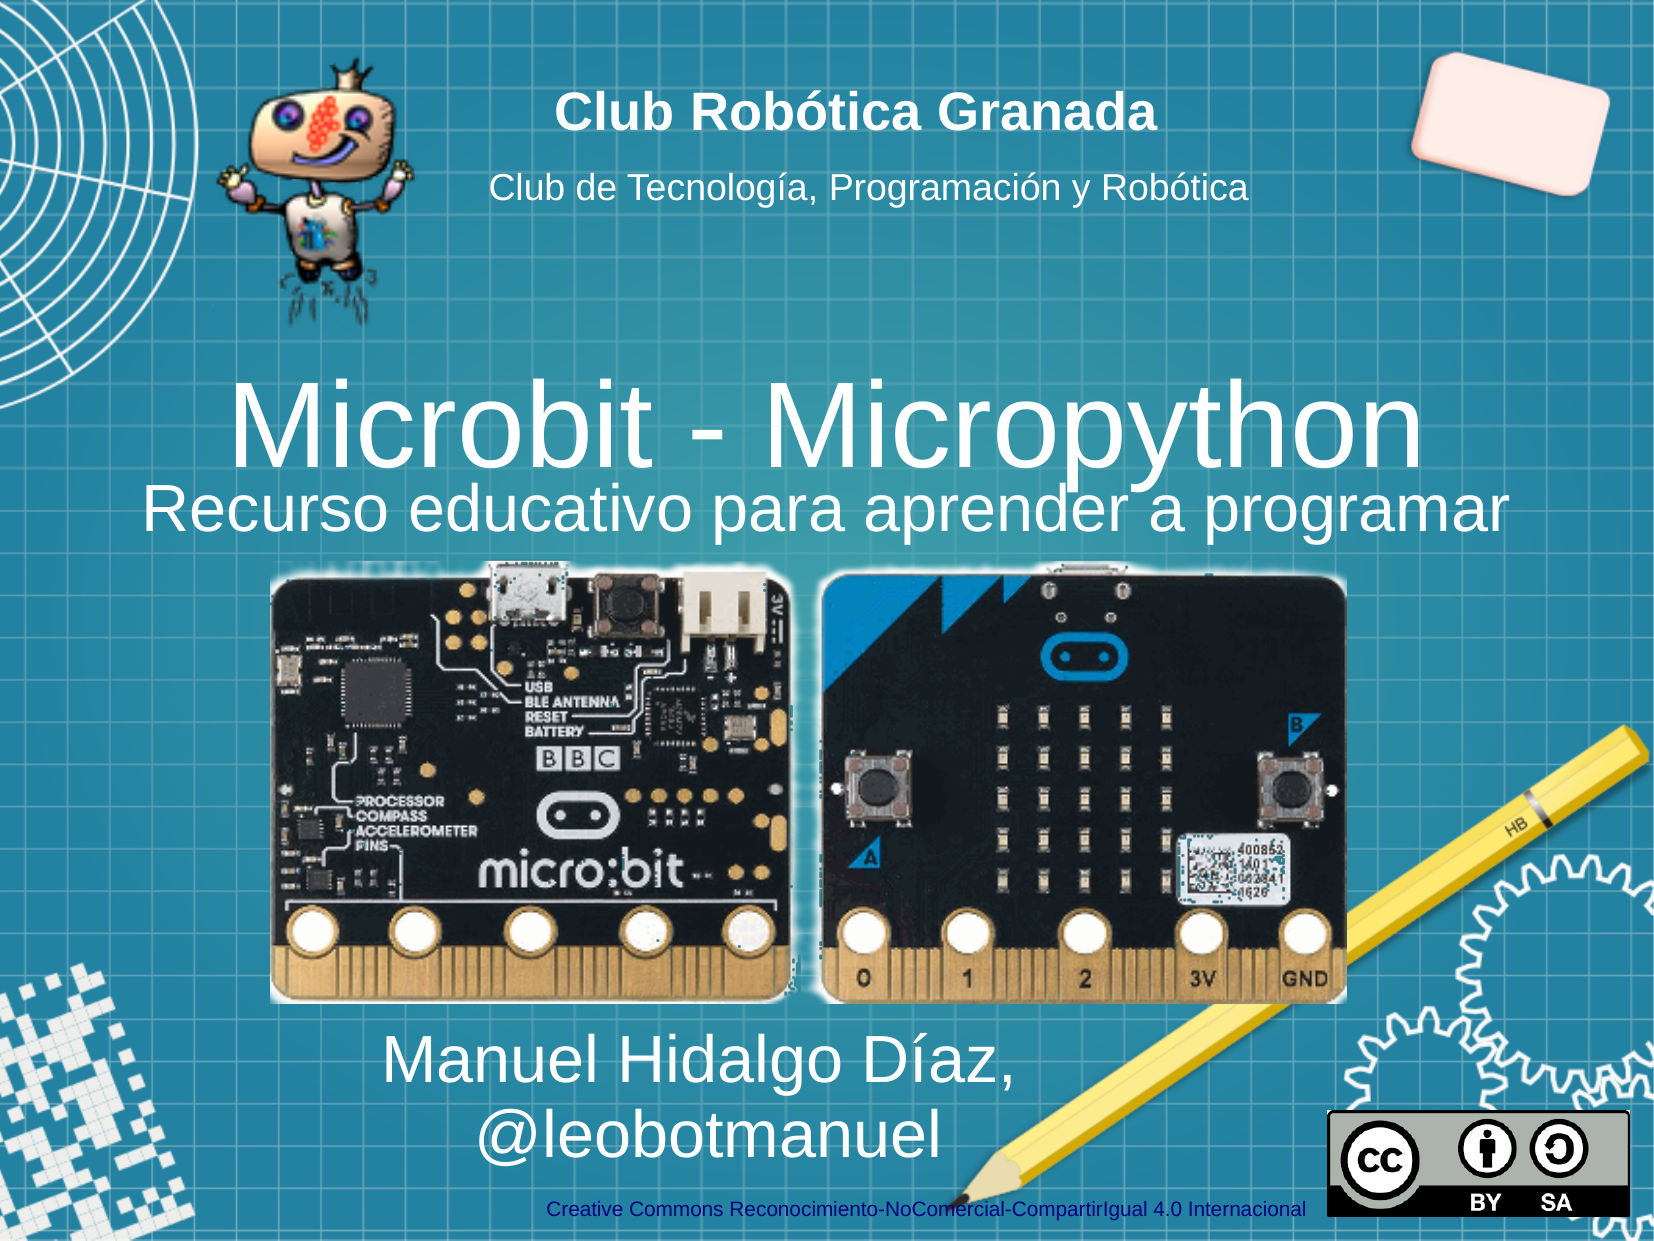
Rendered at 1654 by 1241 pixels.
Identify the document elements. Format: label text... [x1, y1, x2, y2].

text_box Manuel Hidalgo Díaz, @leobotmanuel [0, 1003, 1453, 1191]
text_box Creative Commons Reconocimiento-NoComercial-CompartirIgual 4.0 Internacional [531, 1191, 1322, 1229]
subtitle Recurso educativo para aprender a programar [82, 413, 1571, 603]
title Microbit - Micropython [82, 330, 1571, 413]
picture [0, 0, 1654, 1241]
text_box Club Robótica Granada Club de Tecnología, Programación y Robótica [389, 73, 1406, 249]
